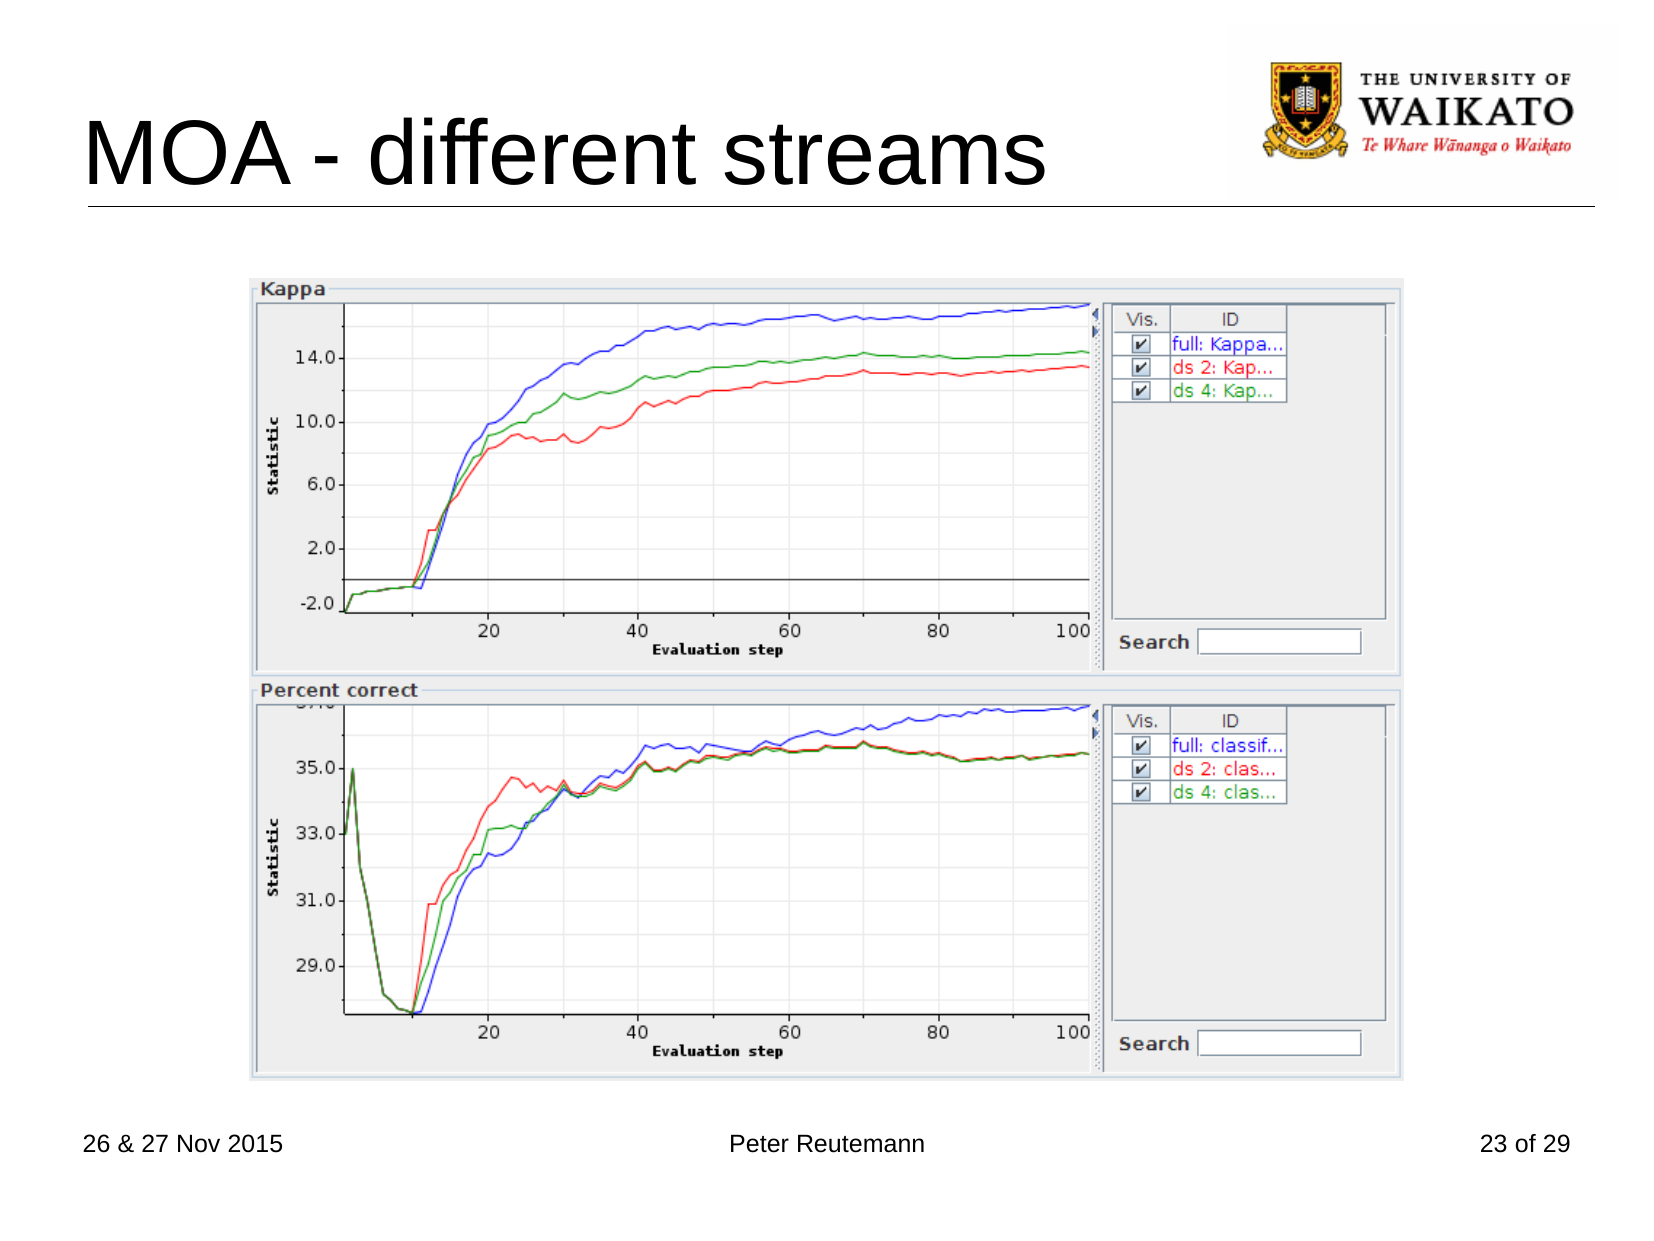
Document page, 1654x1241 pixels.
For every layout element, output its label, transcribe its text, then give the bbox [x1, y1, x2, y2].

picture [1228, 24, 1619, 201]
picture [249, 278, 1404, 1081]
title MOA - different streams [82, 49, 1571, 257]
